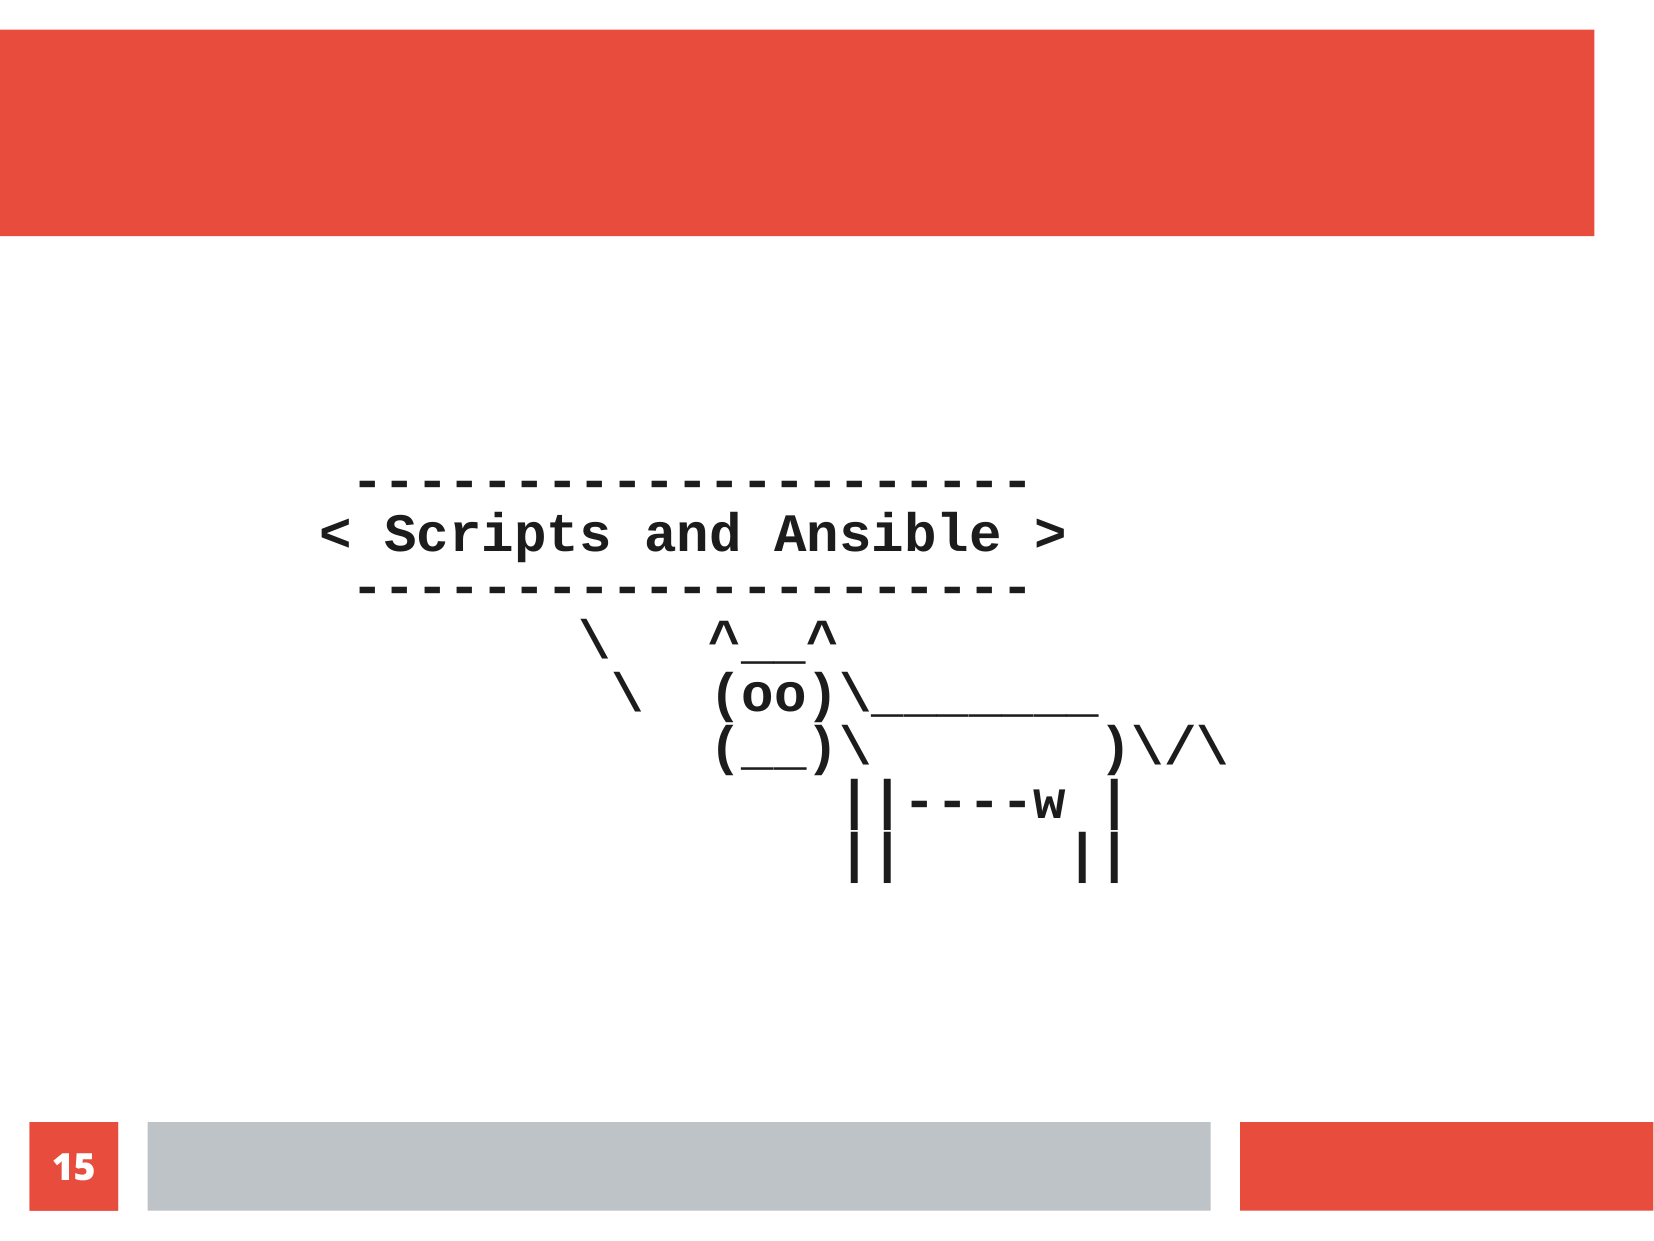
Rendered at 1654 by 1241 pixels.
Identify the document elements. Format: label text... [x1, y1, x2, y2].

list --------------------- < Scripts and Ansible > --------------------- \ ^__^ \ (oo)\_______ (__)\ )\/\ ||----w | || || [59, 324, 1565, 1093]
